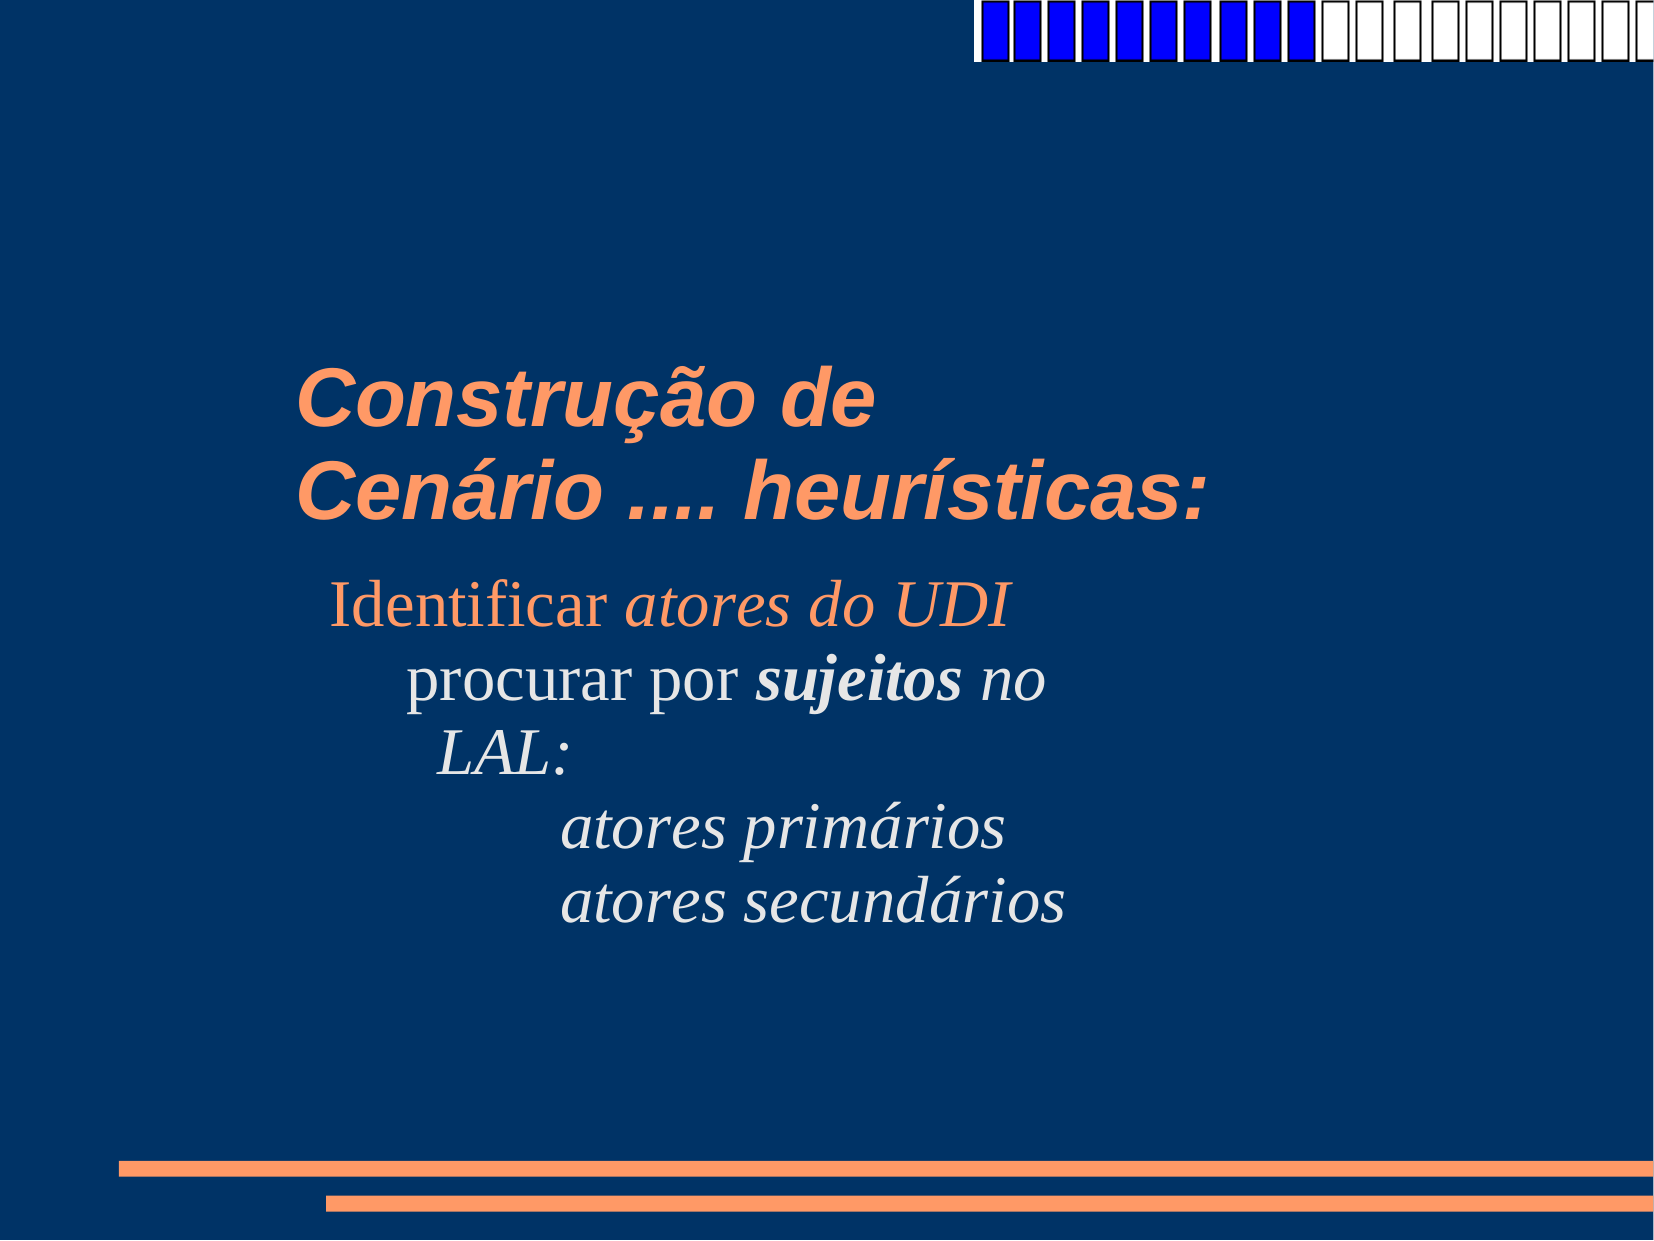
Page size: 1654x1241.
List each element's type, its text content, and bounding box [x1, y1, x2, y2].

text_box Identificar atores do UDI procurar por sujeitos no LAL: atores primários atores secundários [295, 567, 1152, 975]
picture [974, 0, 1654, 62]
title Construção de Cenário .... heurísticas: [295, 330, 1241, 653]
